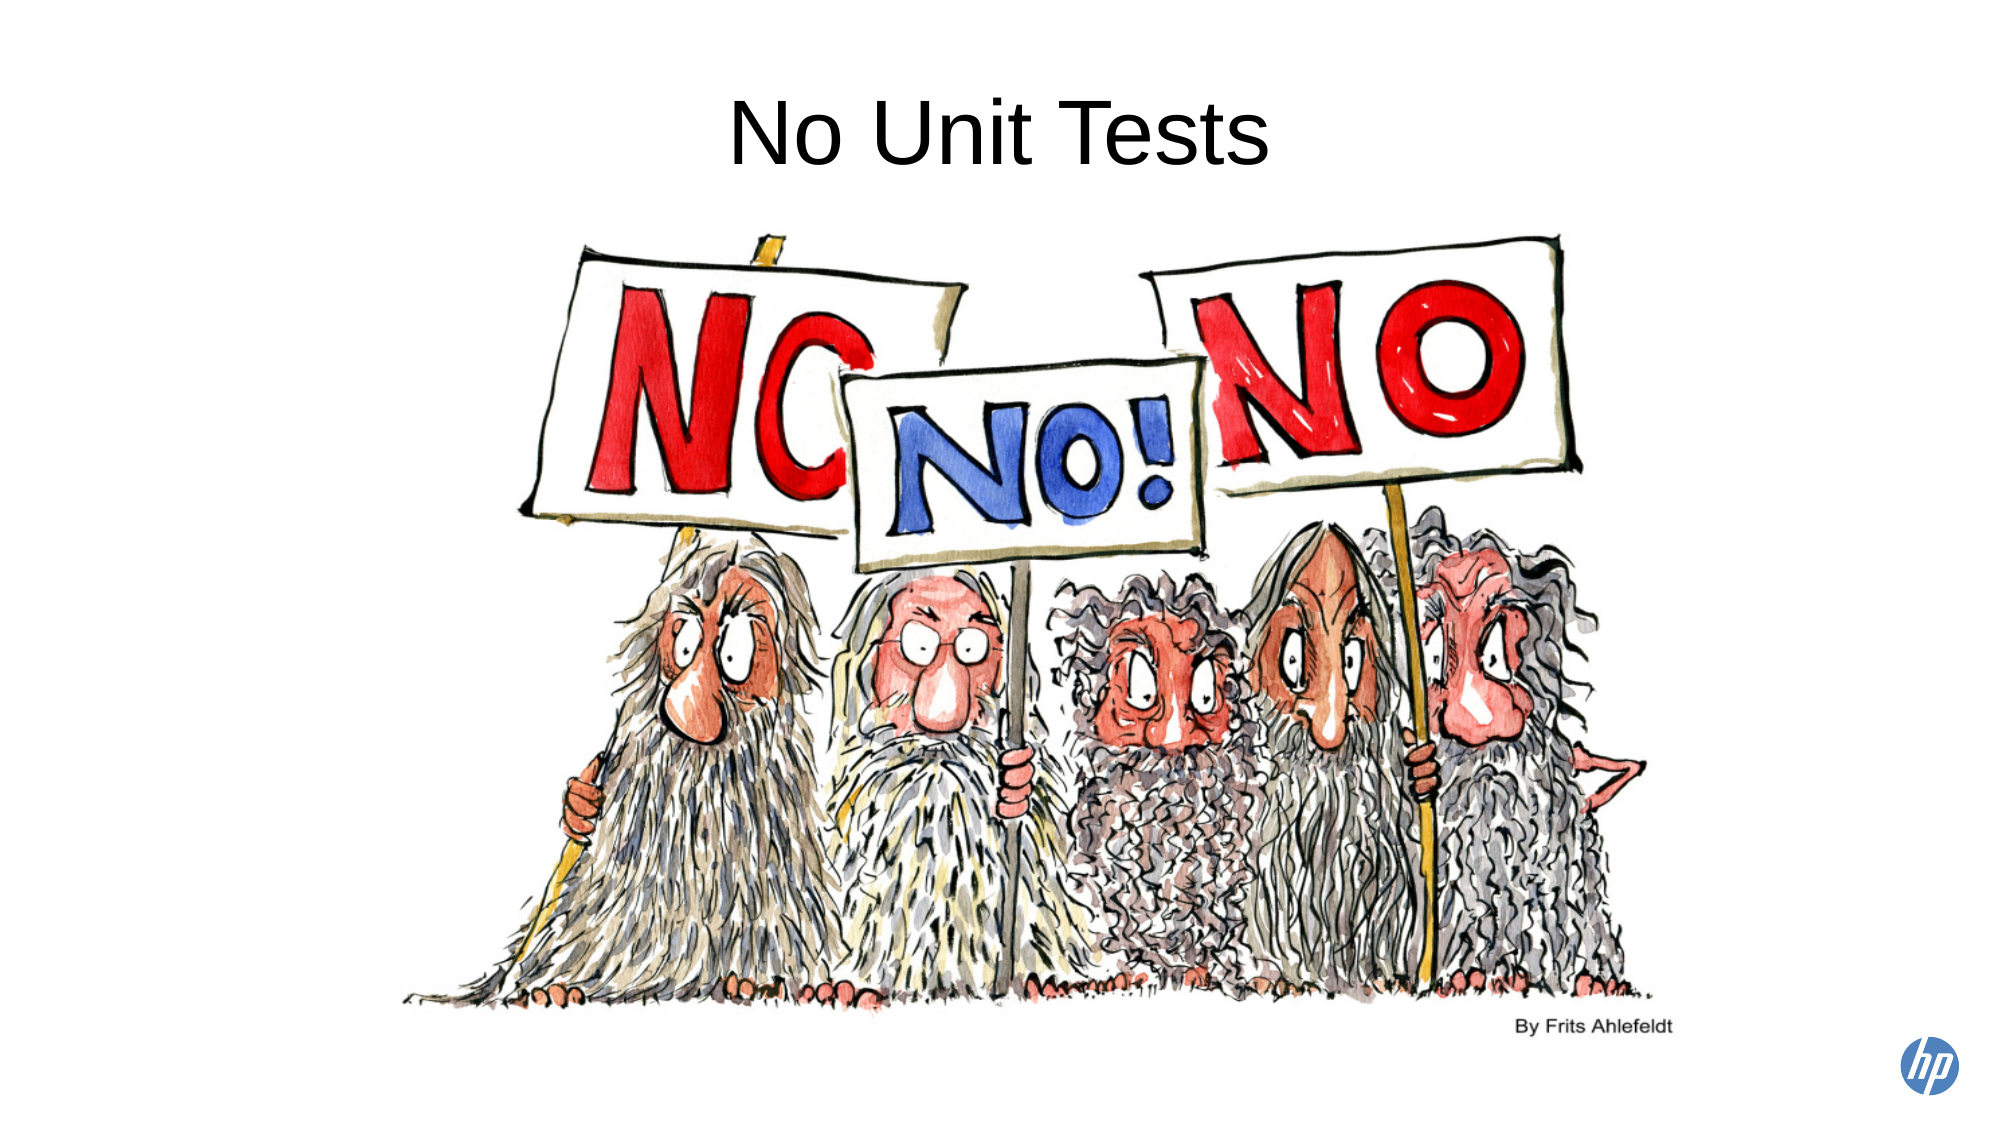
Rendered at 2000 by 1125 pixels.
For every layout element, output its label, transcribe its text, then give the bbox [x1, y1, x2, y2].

title No Unit Tests [0, 4, 2000, 260]
picture [389, 200, 1678, 1040]
